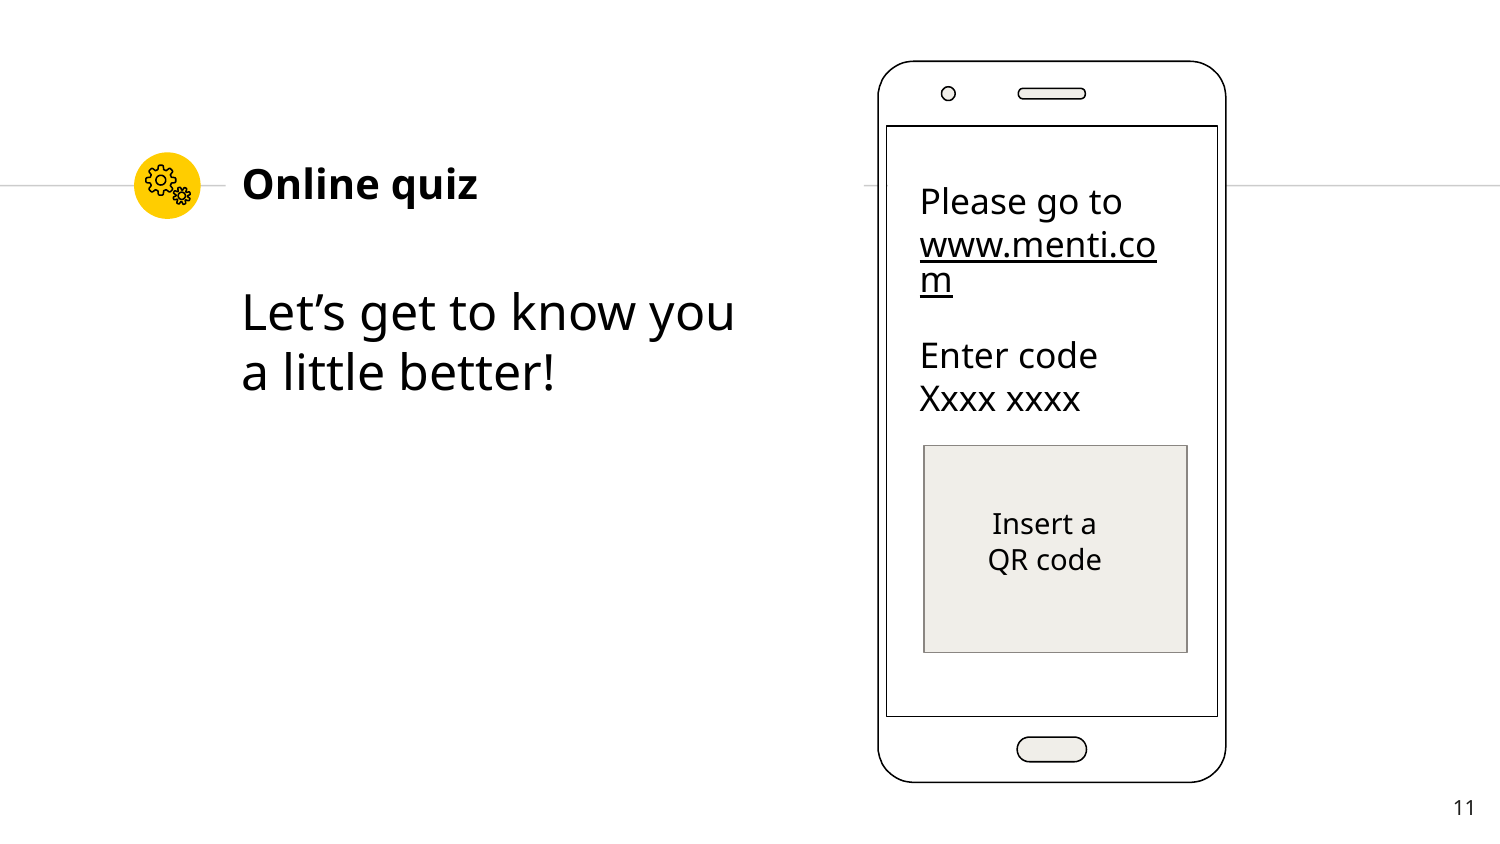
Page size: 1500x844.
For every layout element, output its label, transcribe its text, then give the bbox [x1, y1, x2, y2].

list Please go to www.menti.com Enter code Xxxx xxxx [904, 140, 1201, 422]
slide_number 1 [1401, 779, 1492, 844]
title Online quiz [226, 146, 863, 219]
list Let’s get to know you a little better! [226, 265, 785, 776]
text_box [878, 61, 1226, 783]
text_box Insert a QR code [954, 490, 1135, 591]
